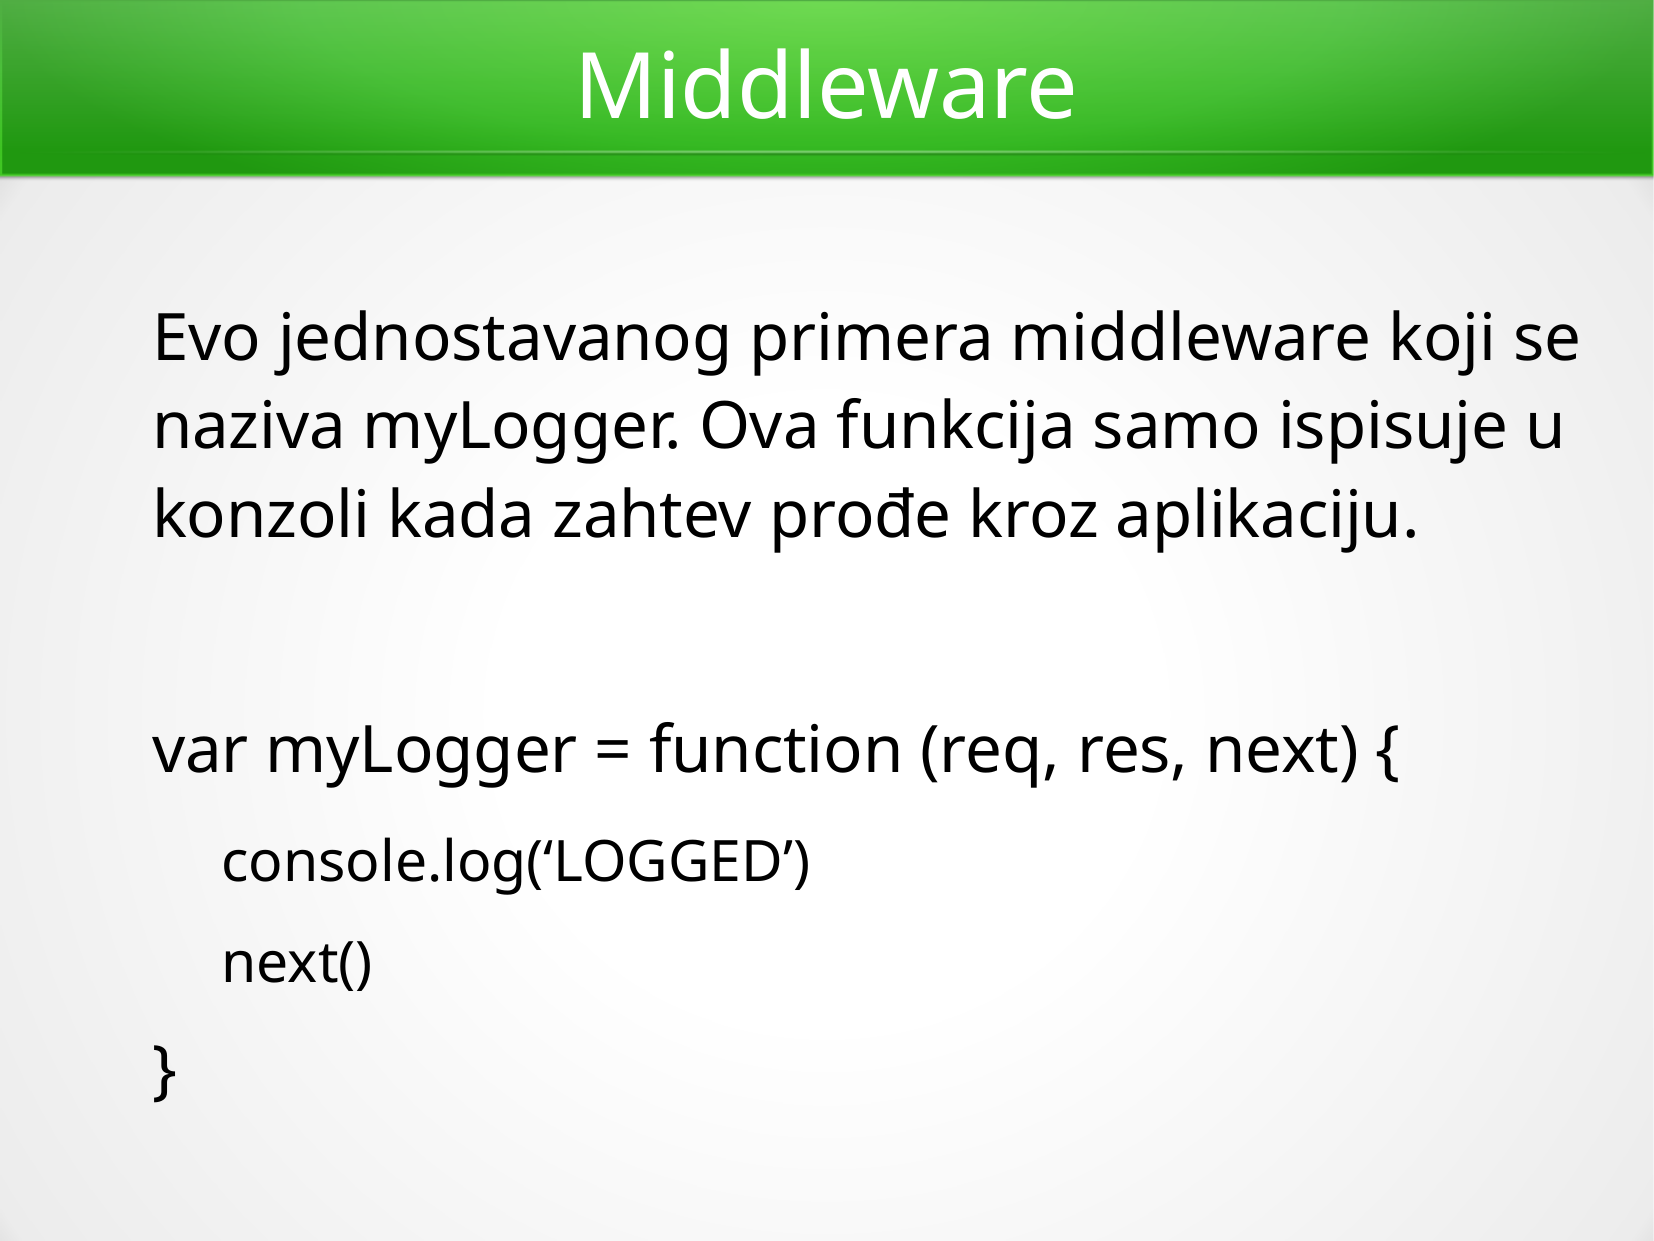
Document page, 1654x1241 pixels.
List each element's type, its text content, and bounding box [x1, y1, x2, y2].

picture [0, 0, 1654, 1241]
list Evo jednostavanog primera middleware koji se naziva myLogger. Ova funkcija samo ispisuje u konzoli kada zahtev prođe kroz aplikaciju. var myLogger = function (req, res, next) { console.log(‘LOGGED’) next() } [82, 290, 1591, 1201]
title Middleware [82, 11, 1571, 154]
